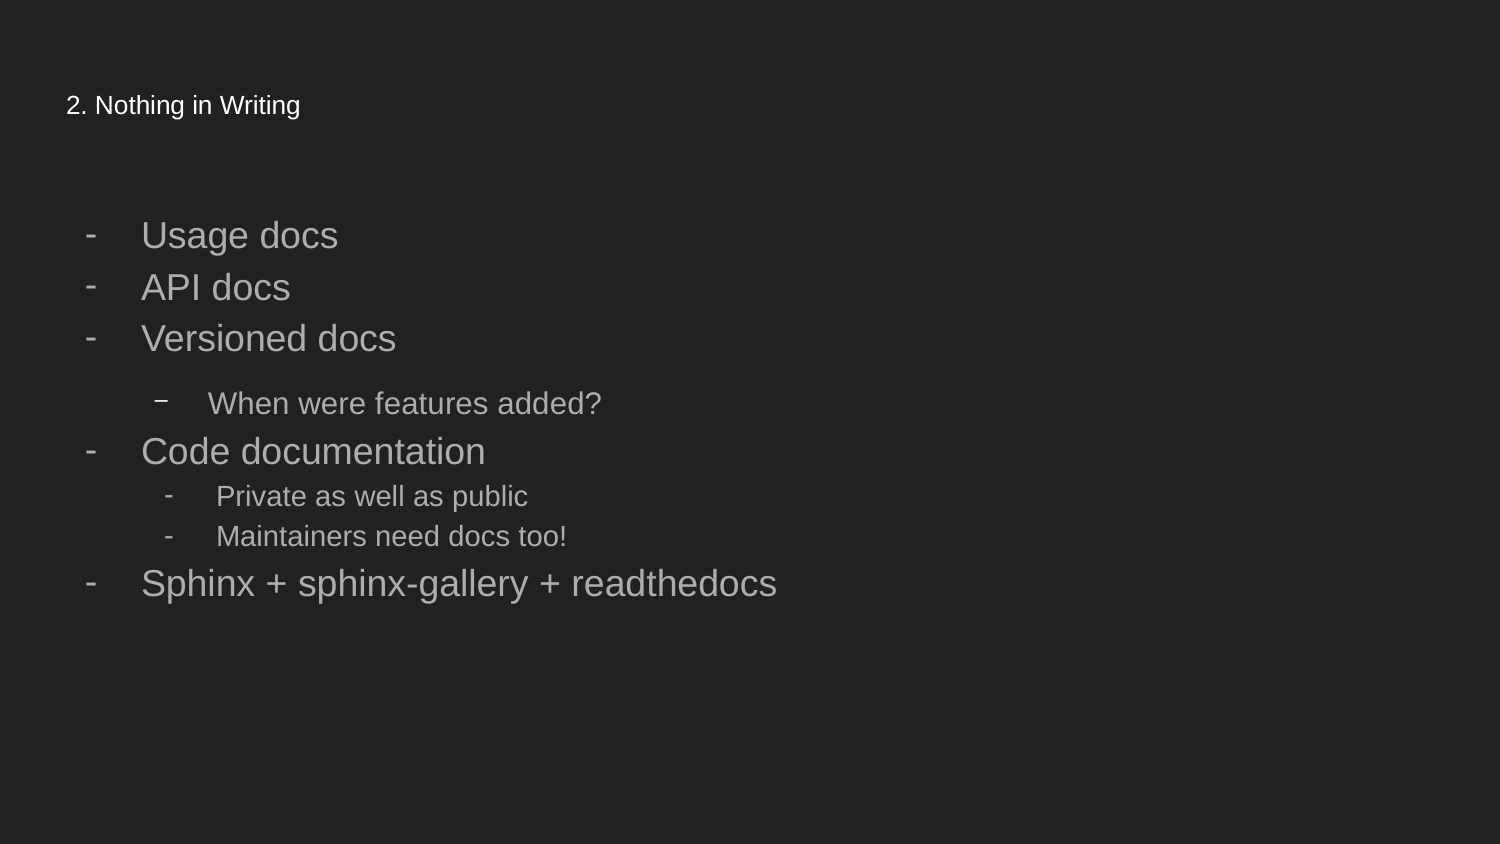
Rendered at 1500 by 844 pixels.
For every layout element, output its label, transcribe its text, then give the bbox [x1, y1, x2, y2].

title 2. Nothing in Writing [51, 72, 1449, 167]
list Usage docs API docs Versioned docs When were features added? Code documentation Private as well as public Maintainers need docs too! Sphinx + sphinx-gallery + readthedocs [51, 189, 1449, 750]
